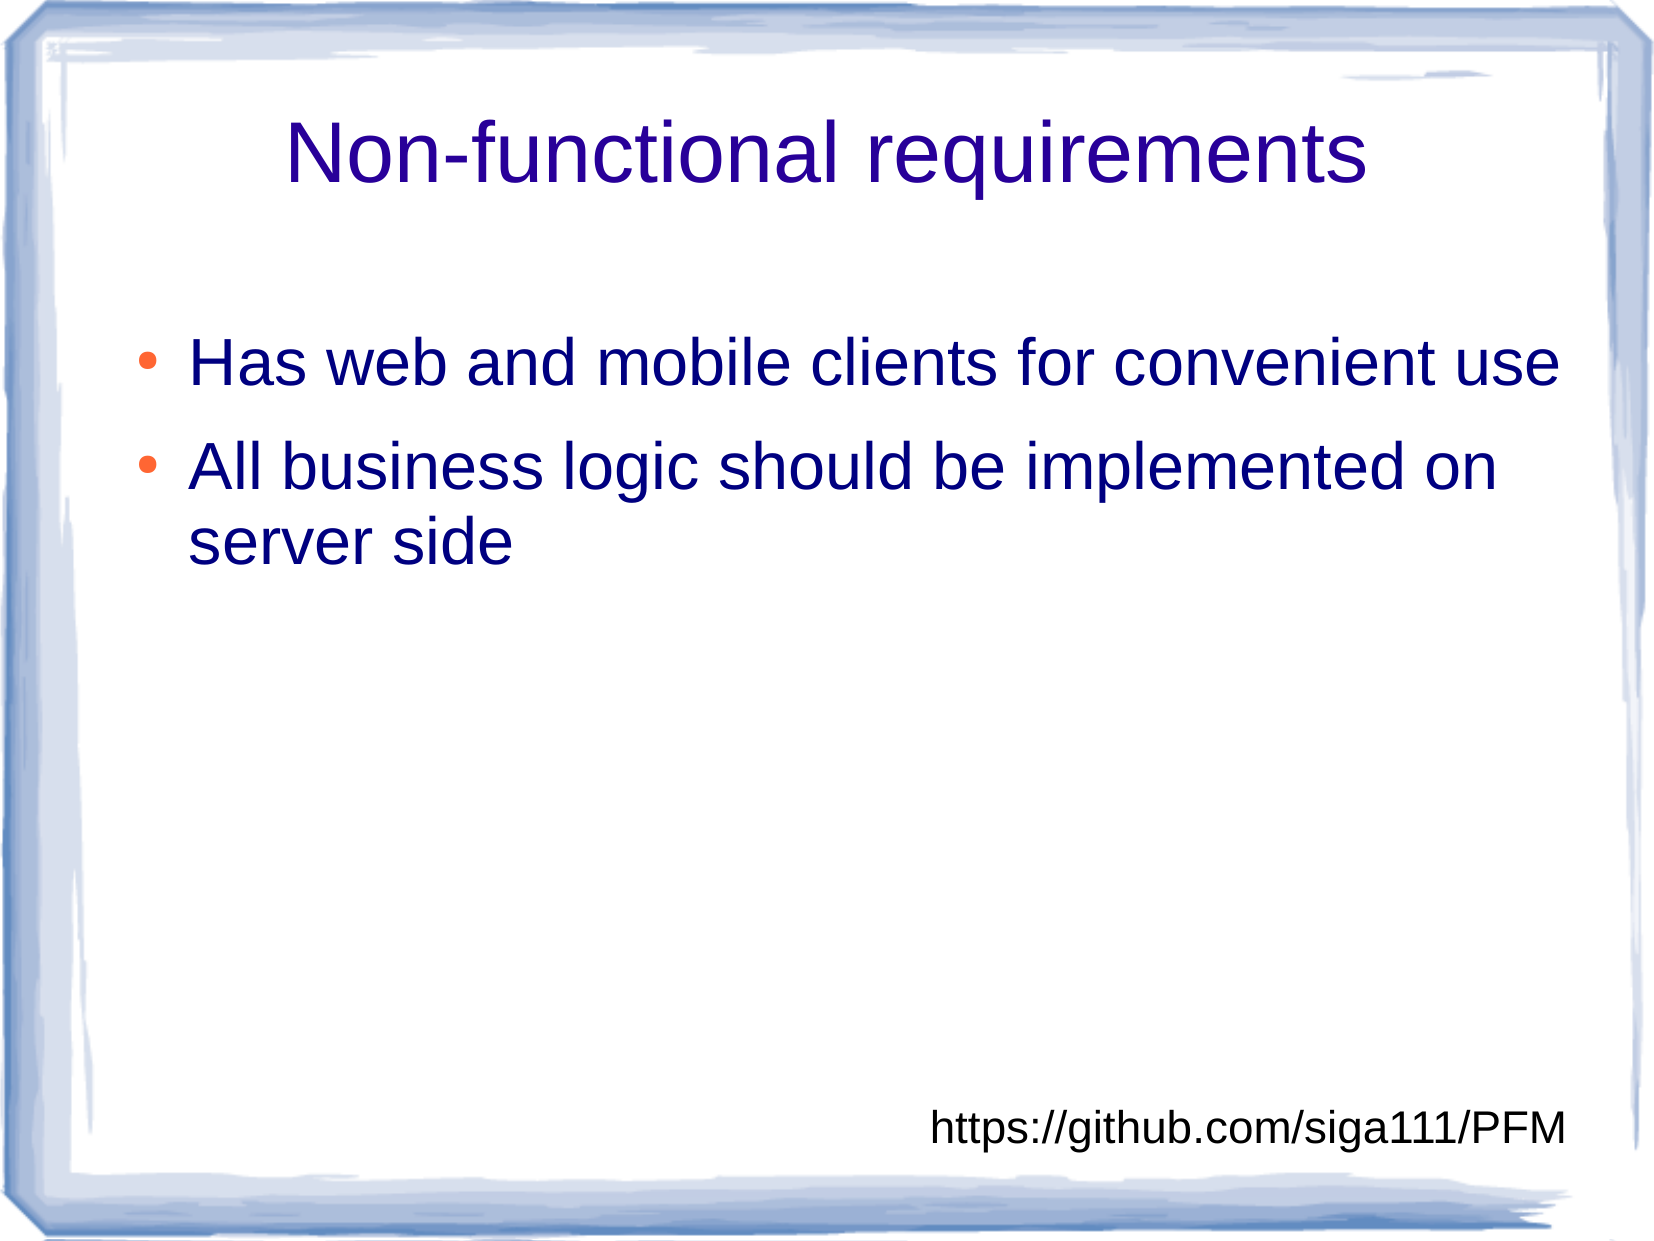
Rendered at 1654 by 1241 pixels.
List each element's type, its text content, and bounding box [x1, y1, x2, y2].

title Non-functional requirements [82, 49, 1571, 257]
list Has web and mobile clients for convenient use All business logic should be implemented on server side [118, 324, 1571, 1030]
picture [0, 0, 1654, 1241]
